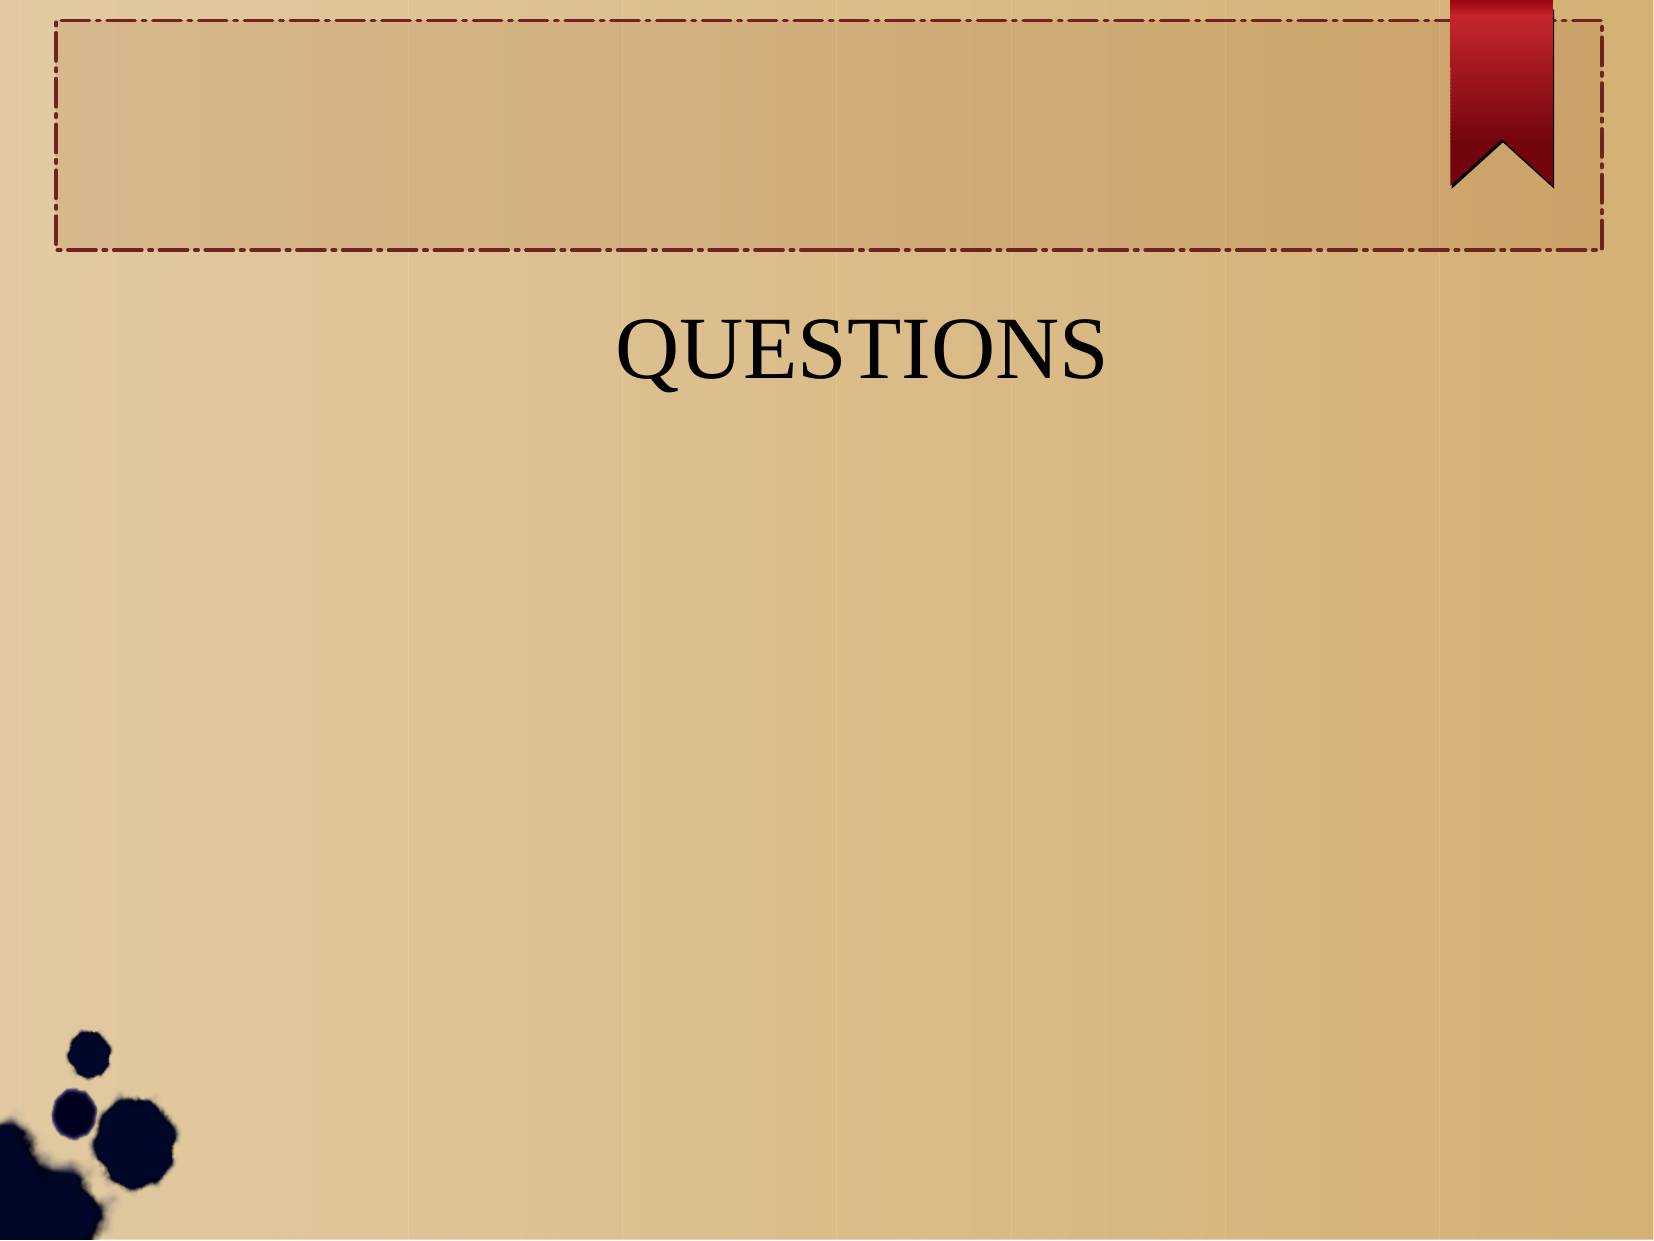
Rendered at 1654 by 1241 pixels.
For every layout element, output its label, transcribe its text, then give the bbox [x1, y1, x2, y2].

list QUESTIONS [82, 299, 1571, 1019]
